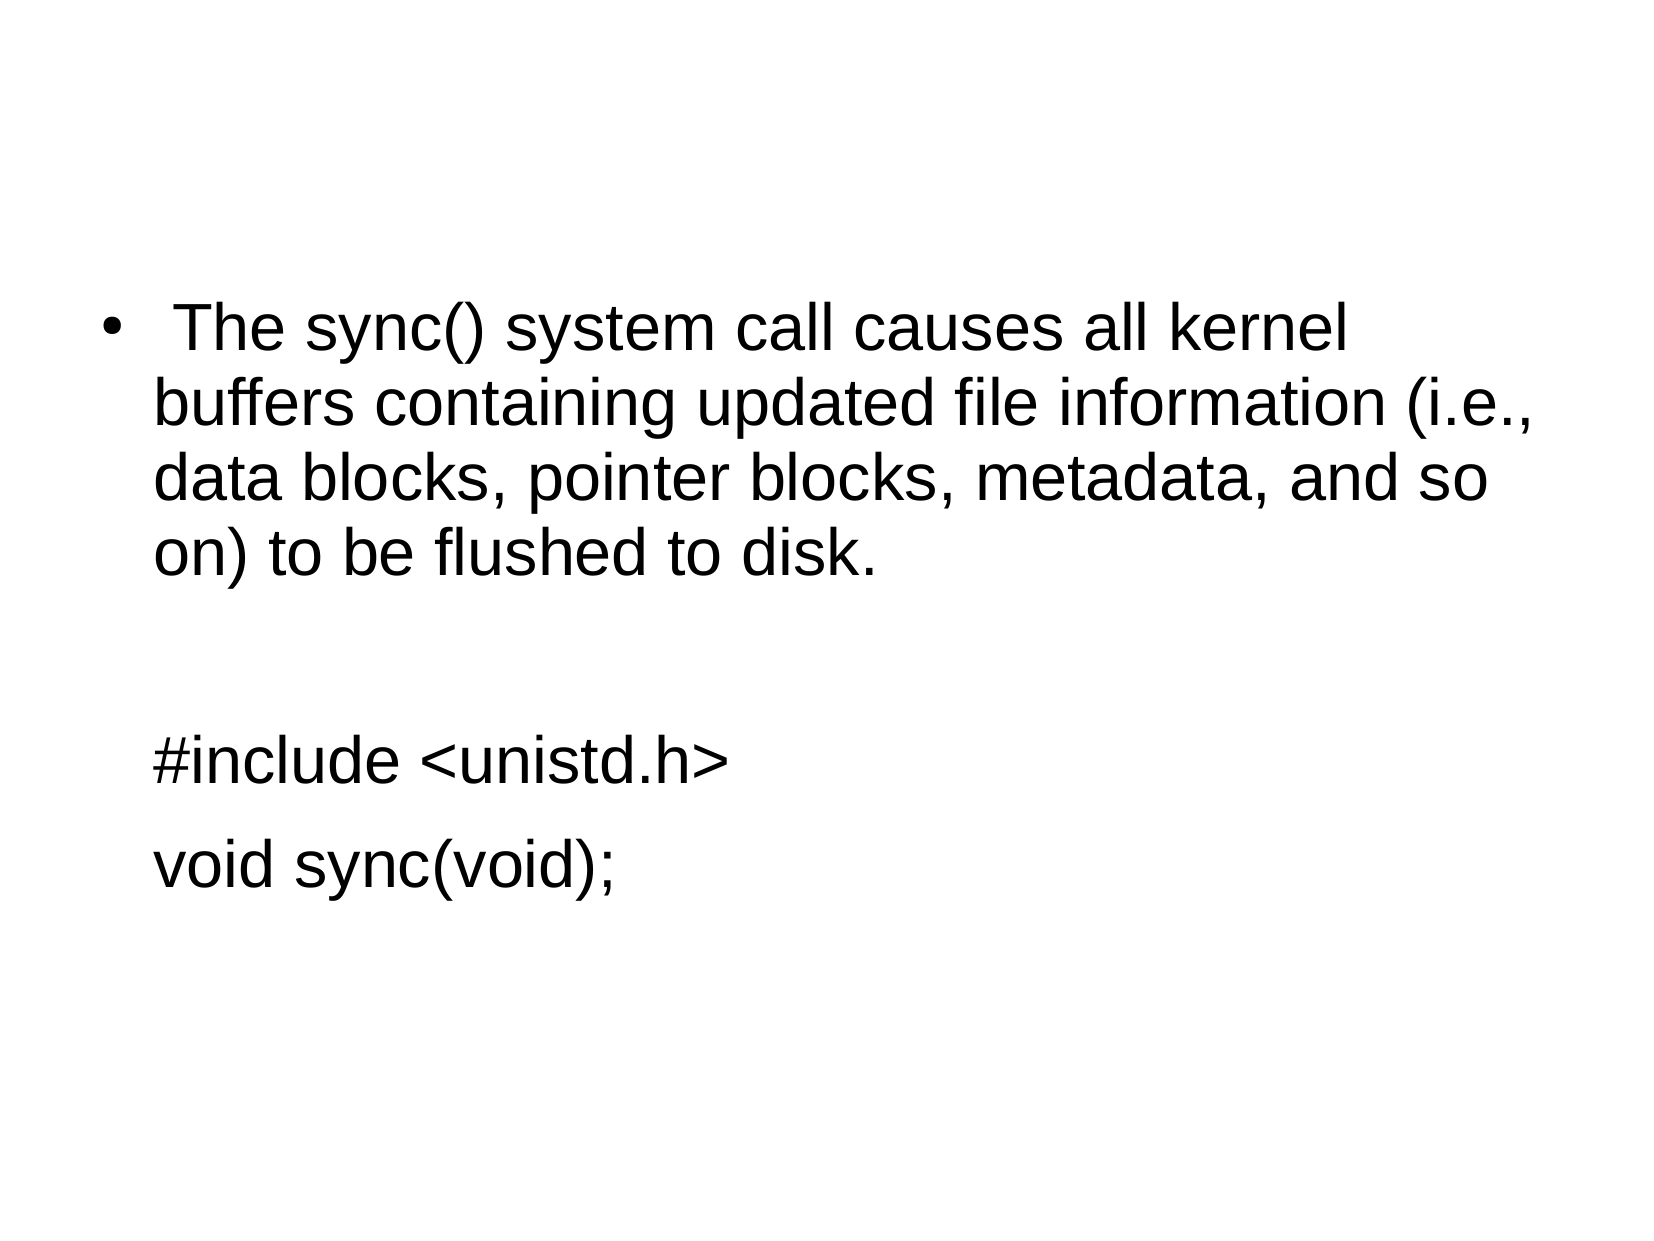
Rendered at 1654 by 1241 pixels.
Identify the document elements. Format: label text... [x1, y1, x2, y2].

list The sync() system call causes all kernel buffers containing updated file information (i.e., data blocks, pointer blocks, metadata, and so on) to be flushed to disk. #include <unistd.h> void sync(void); [82, 290, 1571, 1010]
